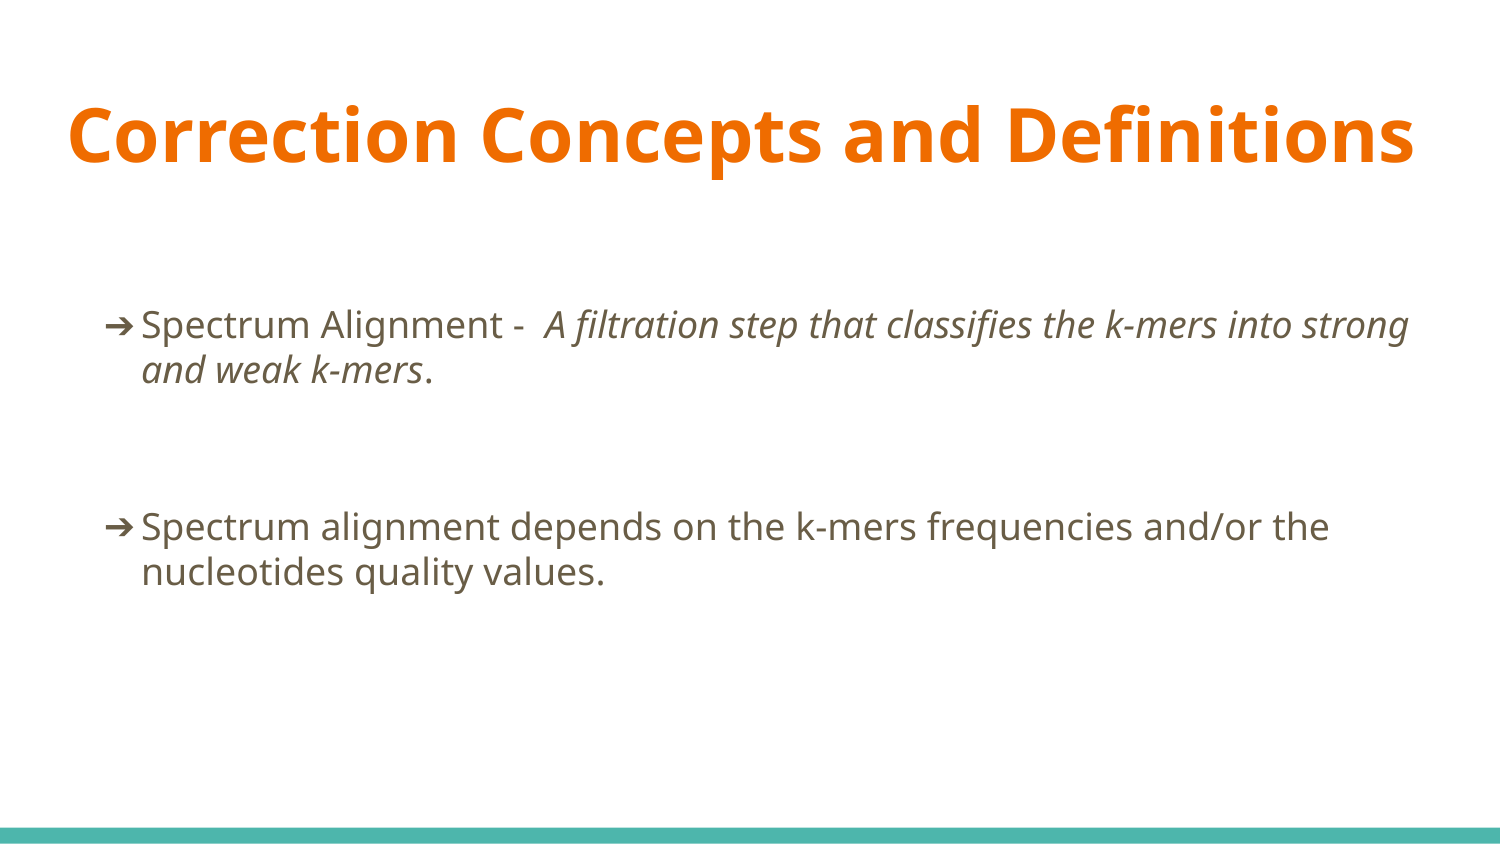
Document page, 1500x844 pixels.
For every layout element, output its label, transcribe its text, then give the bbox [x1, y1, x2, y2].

list Spectrum Alignment - A filtration step that classifies the k-mers into strong and weak k-mers. Spectrum alignment depends on the k-mers frequencies and/or the nucleotides quality values. [51, 207, 1449, 750]
title Correction Concepts and Definitions [51, 72, 1449, 189]
